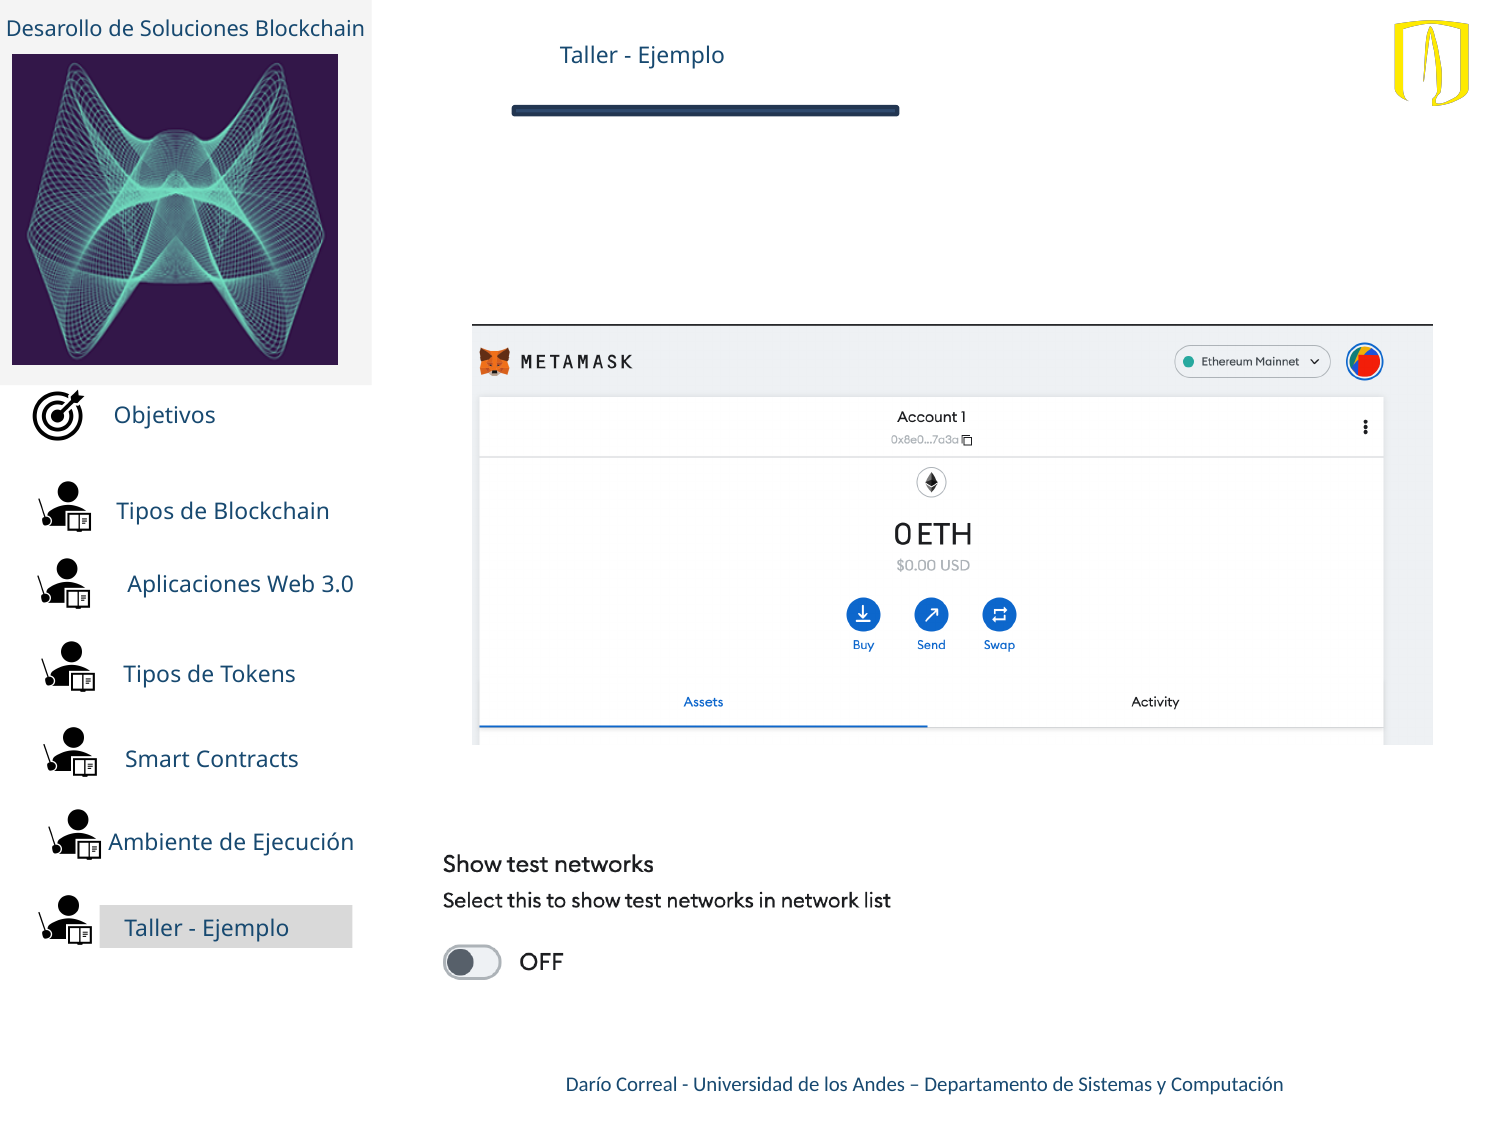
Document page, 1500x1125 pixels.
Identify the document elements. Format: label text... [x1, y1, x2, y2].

picture [40, 632, 103, 695]
text_box [100, 905, 109, 948]
picture [47, 800, 109, 863]
picture [383, 838, 1418, 1034]
text_box Ambiente de Ejecución [63, 820, 370, 863]
picture [36, 549, 98, 612]
text_box Tipos de Tokens [108, 652, 312, 695]
picture [27, 384, 90, 446]
text_box [305, 905, 353, 948]
text_box Taller - Ejemplo [544, 32, 740, 76]
text_box Objetivos [98, 393, 231, 437]
text_box [513, 107, 898, 115]
picture [42, 718, 105, 780]
text_box Smart Contracts [110, 737, 314, 781]
text_box Taller - Ejemplo [109, 905, 305, 949]
text_box Aplicaciones Web 3.0 [112, 562, 370, 605]
picture [37, 886, 100, 948]
text_box Tipos de Blockchain [101, 489, 346, 532]
picture [37, 472, 99, 535]
text_box Darío Correal - Universidad de los Andes – Departamento de Sistemas y Computación [551, 1062, 1300, 1103]
picture [1387, 19, 1476, 107]
picture [472, 324, 1433, 745]
picture [12, 54, 338, 365]
